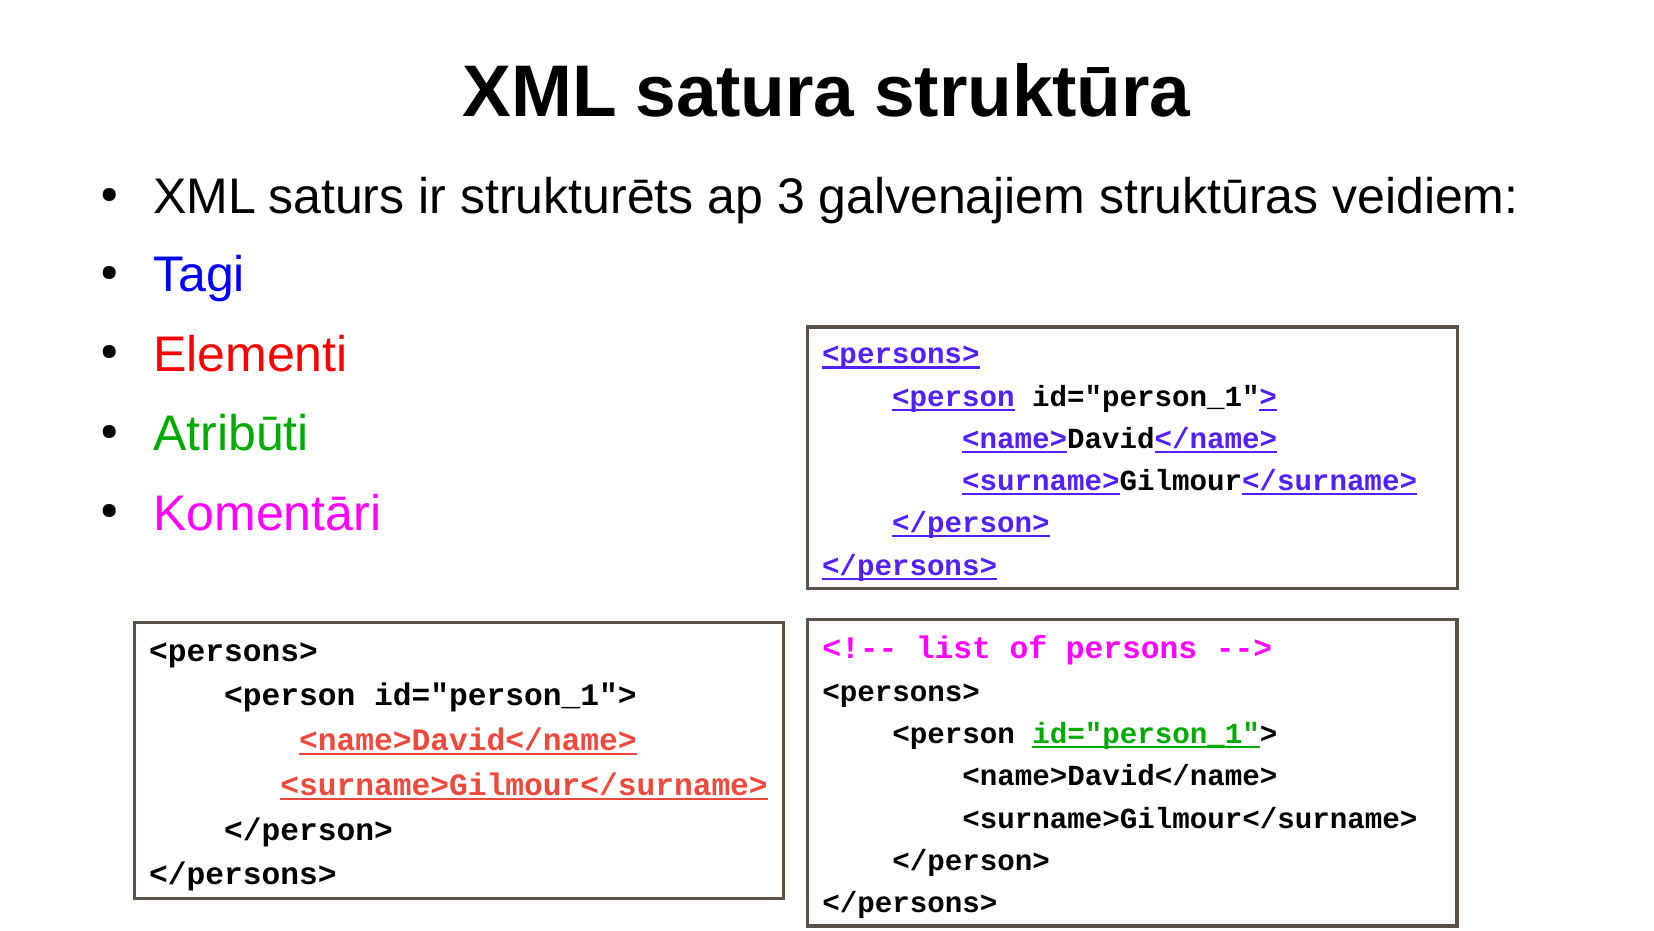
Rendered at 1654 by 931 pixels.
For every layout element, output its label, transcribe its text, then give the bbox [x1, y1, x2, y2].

list XML saturs ir strukturēts ap 3 galvenajiem struktūras veidiem: Tagi Elementi Atribūti Komentāri [82, 168, 1538, 889]
title XML satura struktūra [82, 37, 1571, 147]
text_box <persons> <person id="person_1"> <name>David</name> <surname>Gilmour</surname> </person> </persons> [807, 327, 1458, 589]
text_box <!-- list of persons --> <persons> <person id="person_1"> <name>David</name> <surname>Gilmour</surname> </person> </persons> [807, 619, 1458, 927]
text_box <persons> <person id="person_1"> <name>David</name> <surname>Gilmour</surname> </person> </persons> [134, 622, 784, 899]
